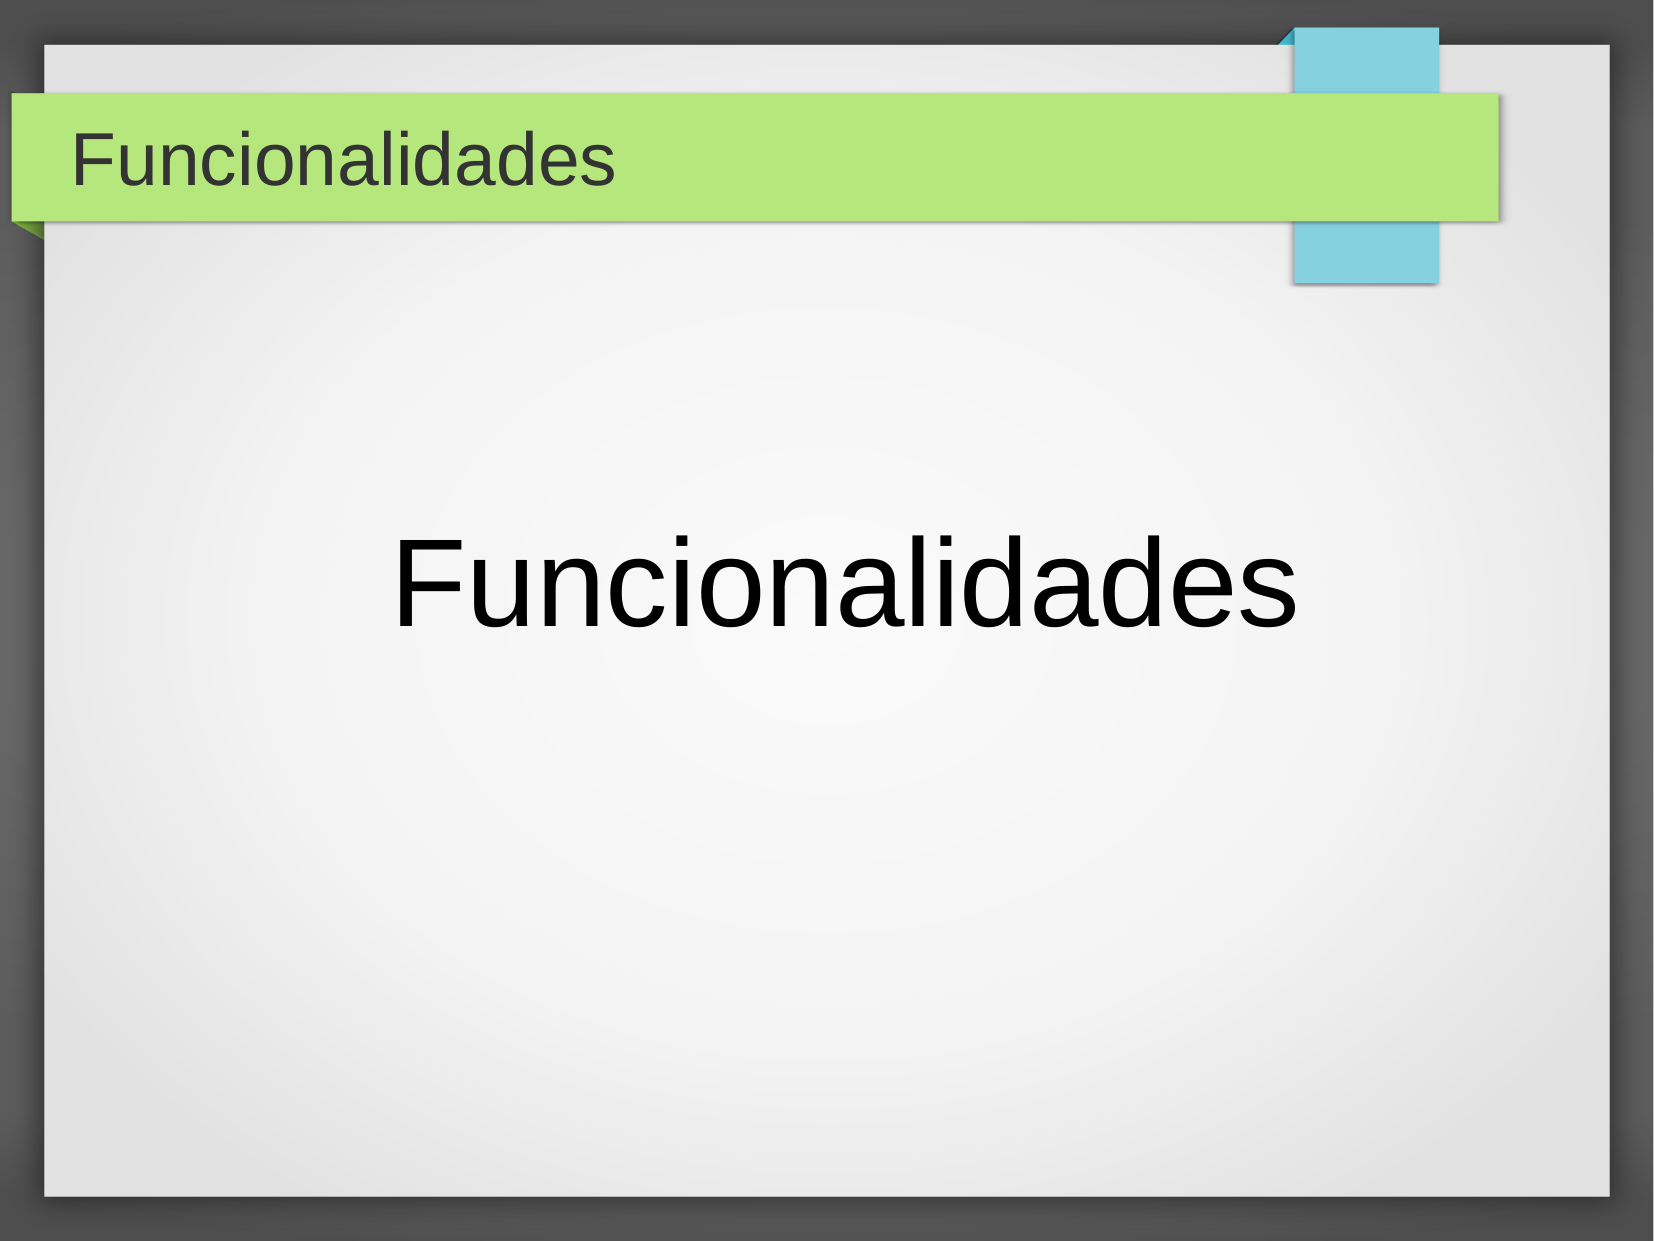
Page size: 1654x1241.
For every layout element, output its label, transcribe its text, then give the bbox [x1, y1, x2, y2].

picture [0, 0, 1654, 1241]
list Funcionalidades [82, 343, 1538, 1063]
title Funcionalidades [70, 106, 1229, 213]
